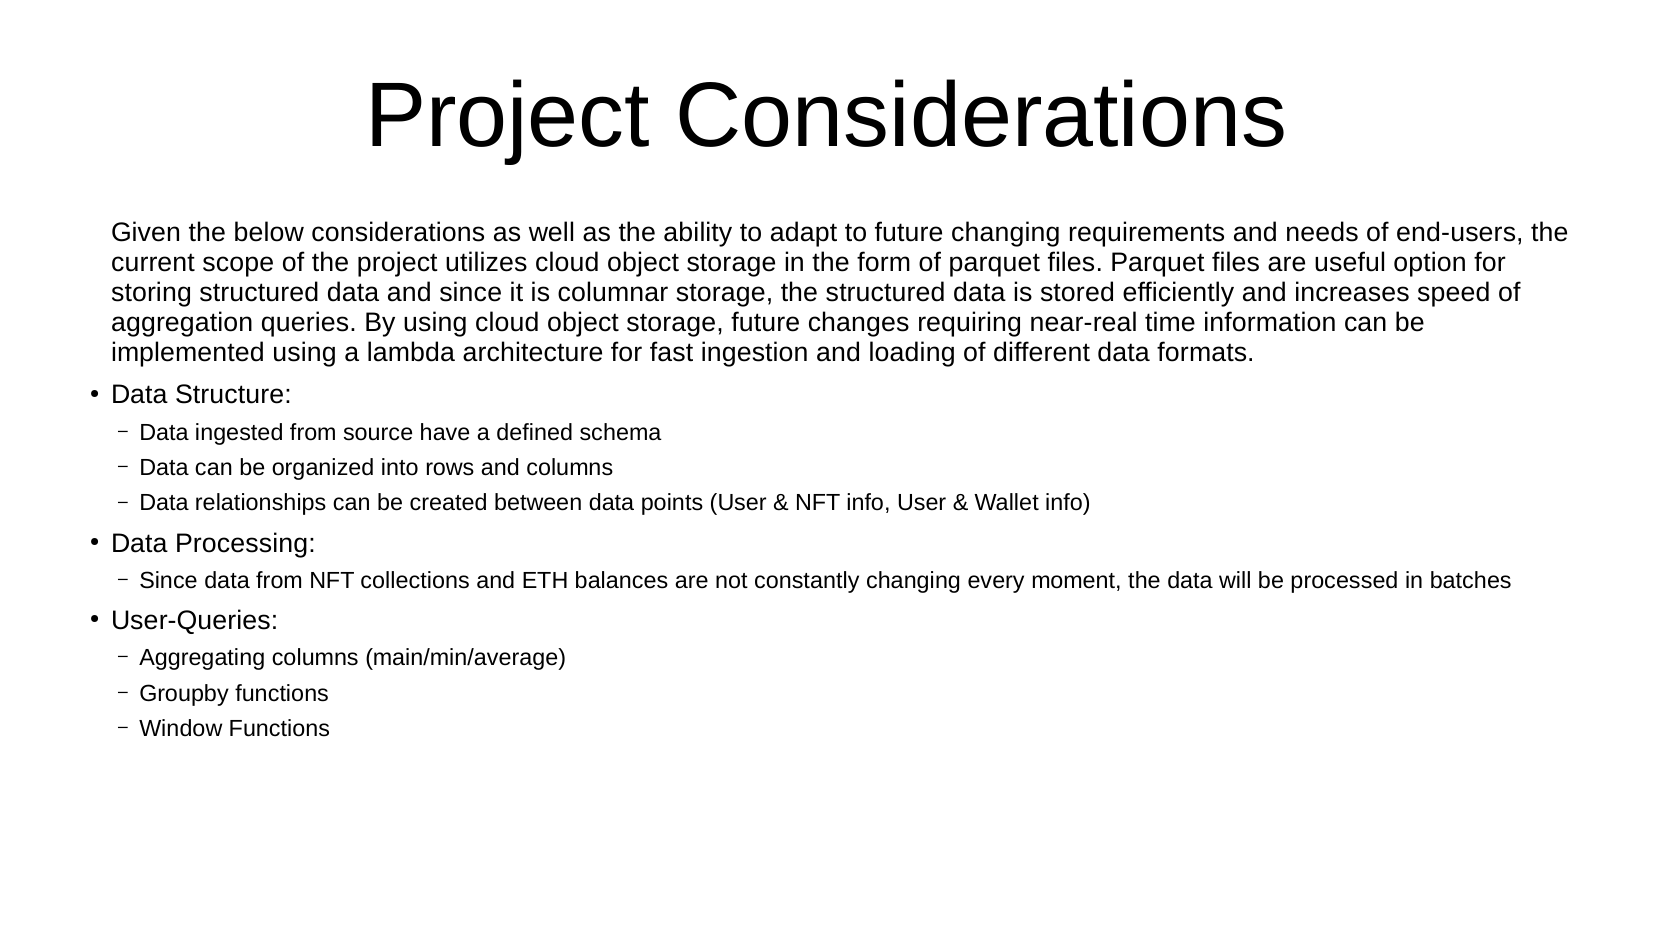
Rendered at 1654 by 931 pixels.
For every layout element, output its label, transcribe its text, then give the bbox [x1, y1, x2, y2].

title Project Considerations [82, 37, 1571, 193]
list Given the below considerations as well as the ability to adapt to future changing requirements and needs of end-users, the current scope of the project utilizes cloud object storage in the form of parquet files. Parquet files are useful option for storing structured data and since it is columnar storage, the structured data is stored efficiently and increases speed of aggregation queries. By using cloud object storage, future changes requiring near-real time information can be implemented using a lambda architecture for fast ingestion and loading of different data formats. Data Structure: Data ingested from source have a defined schema Data can be organized into rows and columns Data relationships can be created between data points (User & NFT info, User & Wallet info) Data Processing: Since data from NFT collections and ETH balances are not constantly changing every moment, the data will be processed in batches User-Queries: Aggregating columns (main/min/average) Groupby functions Window Functions [82, 217, 1571, 758]
